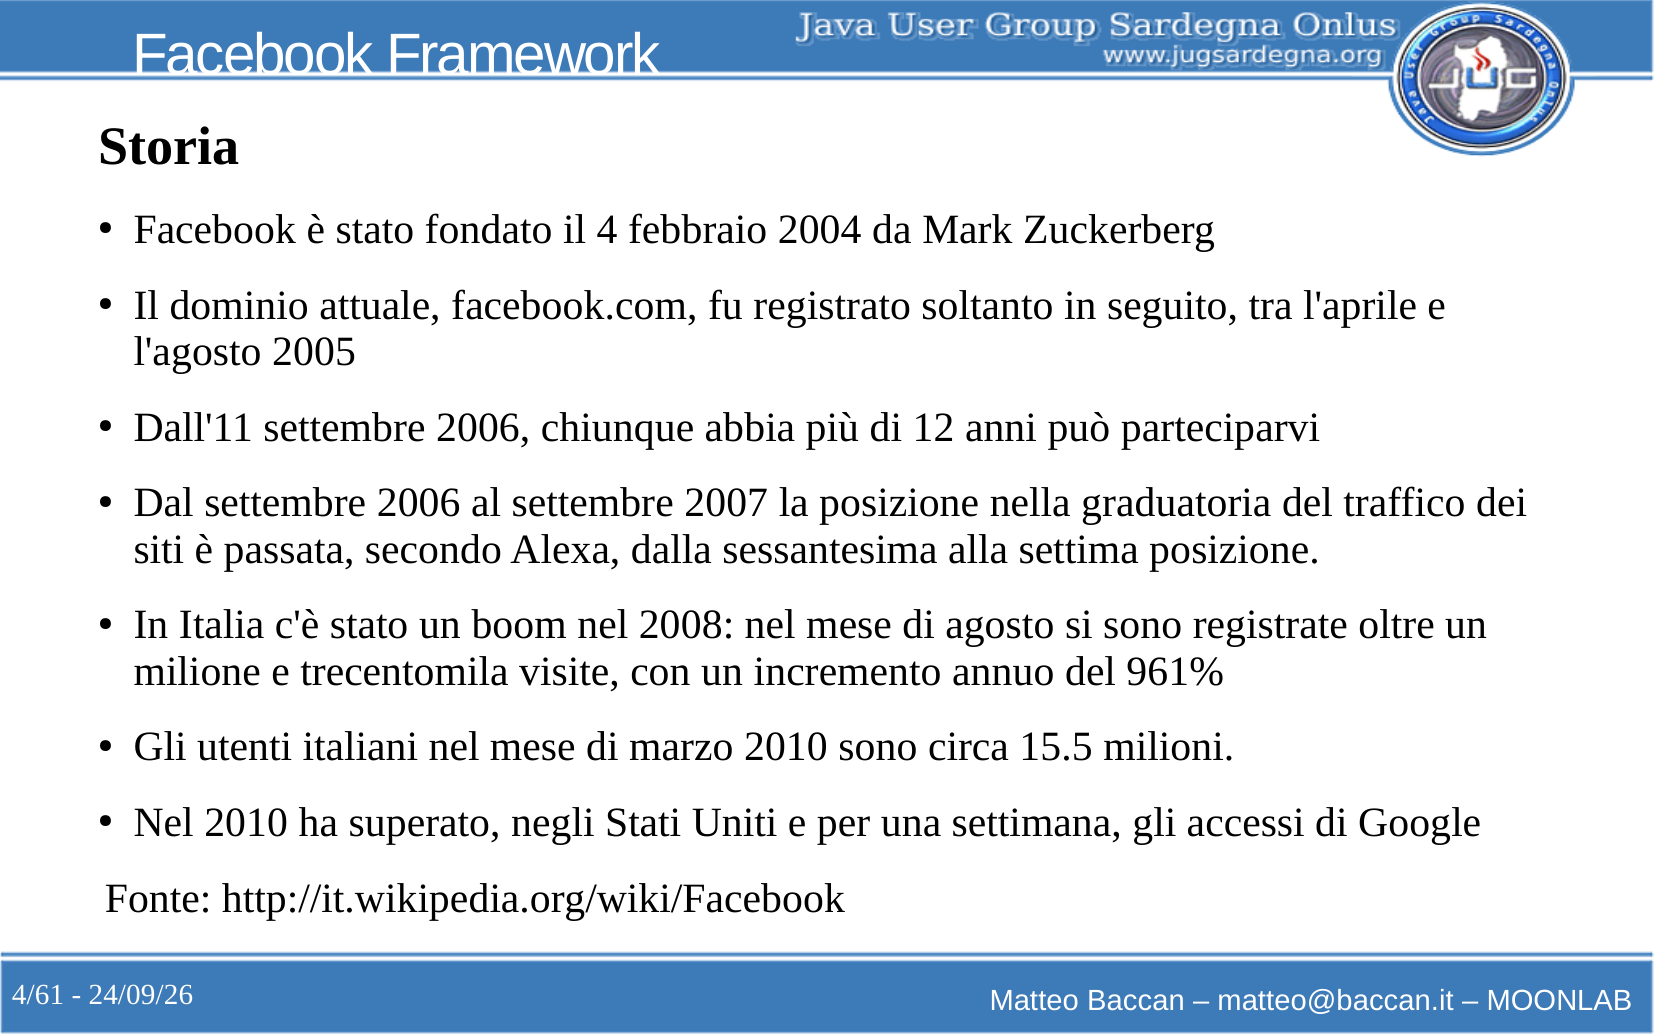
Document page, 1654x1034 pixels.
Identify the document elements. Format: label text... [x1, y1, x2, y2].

list Storia Facebook è stato fondato il 4 febbraio 2004 da Mark Zuckerberg Il dominio attuale, facebook.com, fu registrato soltanto in seguito, tra l'aprile e l'agosto 2005 Dall'11 settembre 2006, chiunque abbia più di 12 anni può parteciparvi Dal settembre 2006 al settembre 2007 la posizione nella graduatoria del traffico dei siti è passata, secondo Alexa, dalla sessantesima alla settima posizione. In Italia c'è stato un boom nel 2008: nel mese di agosto si sono registrate oltre un milione e trecentomila visite, con un incremento annuo del 961% Gli utenti italiani nel mese di marzo 2010 sono circa 15.5 milioni. Nel 2010 ha superato, negli Stati Uniti e per una settimana, gli accessi di Google Fonte: http://it.wikipedia.org/wiki/Facebook [62, 116, 1551, 936]
picture [0, 0, 1654, 1034]
title Facebook Framework [132, 5, 1609, 103]
